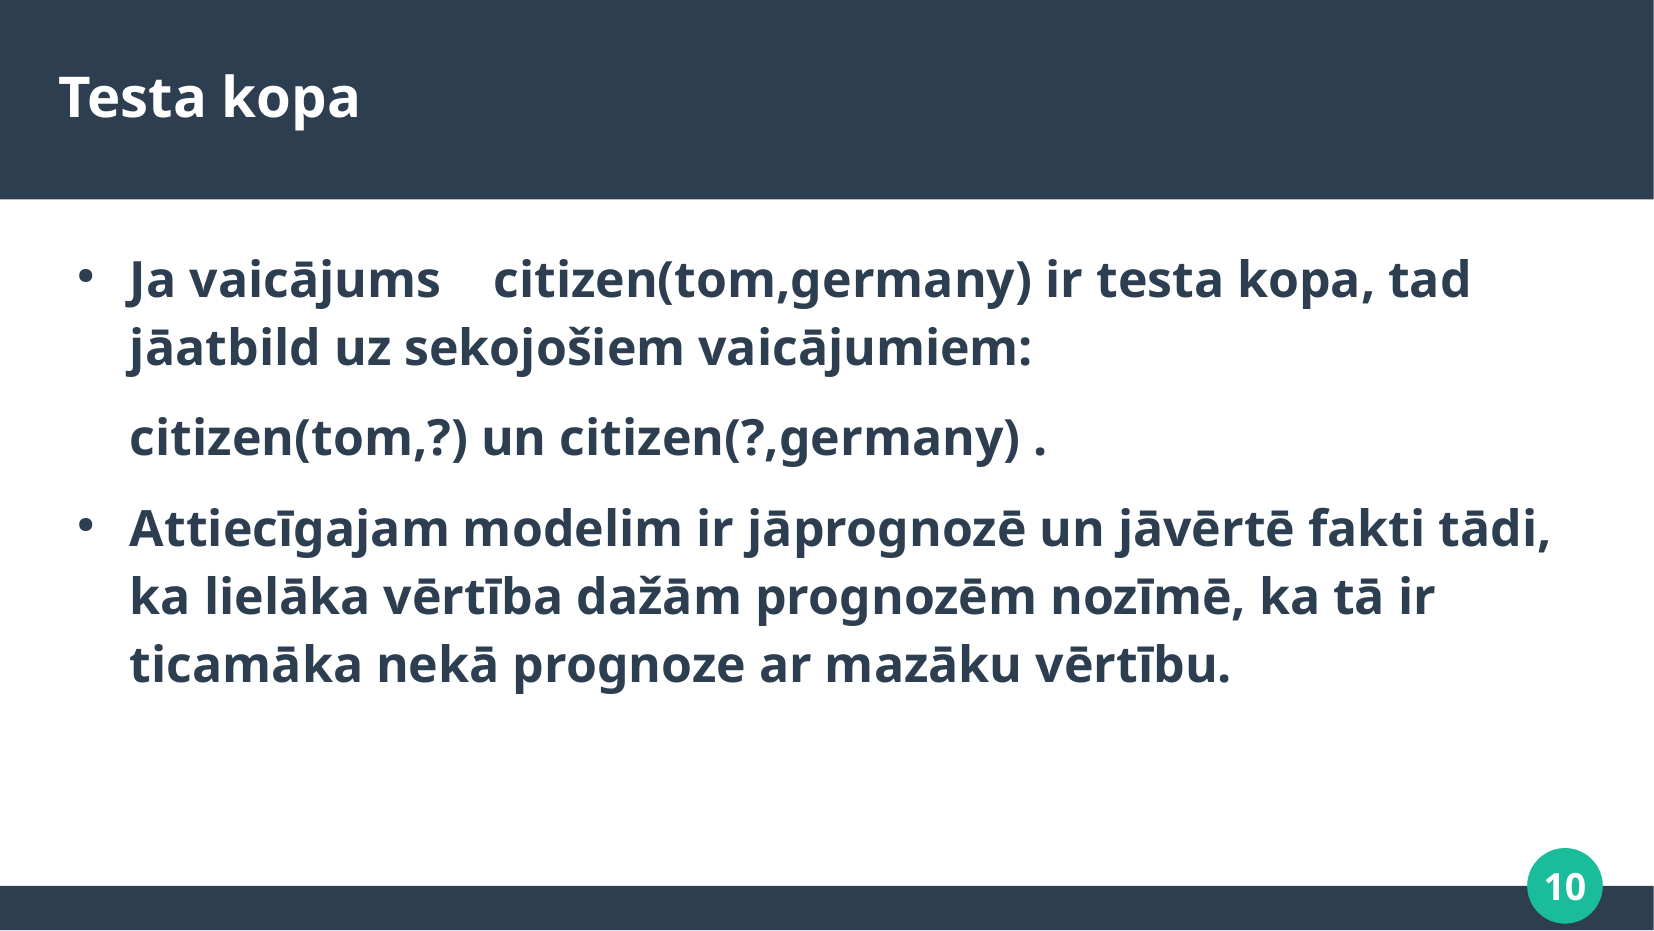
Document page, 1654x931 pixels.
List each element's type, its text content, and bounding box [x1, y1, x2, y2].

list Ja vaicājums citizen(tom,germany) ir testa kopa, tad jāatbild uz sekojošiem vaicājumiem: citizen(tom,?) un citizen(?,germany) . Attiecīgajam modelim ir jāprognozē un jāvērtē fakti tādi, ka lielāka vērtība dažām prognozēm nozīmē, ka tā ir ticamāka nekā prognoze ar mazāku vērtību. [59, 243, 1595, 864]
title Testa kopa [59, 37, 1595, 155]
